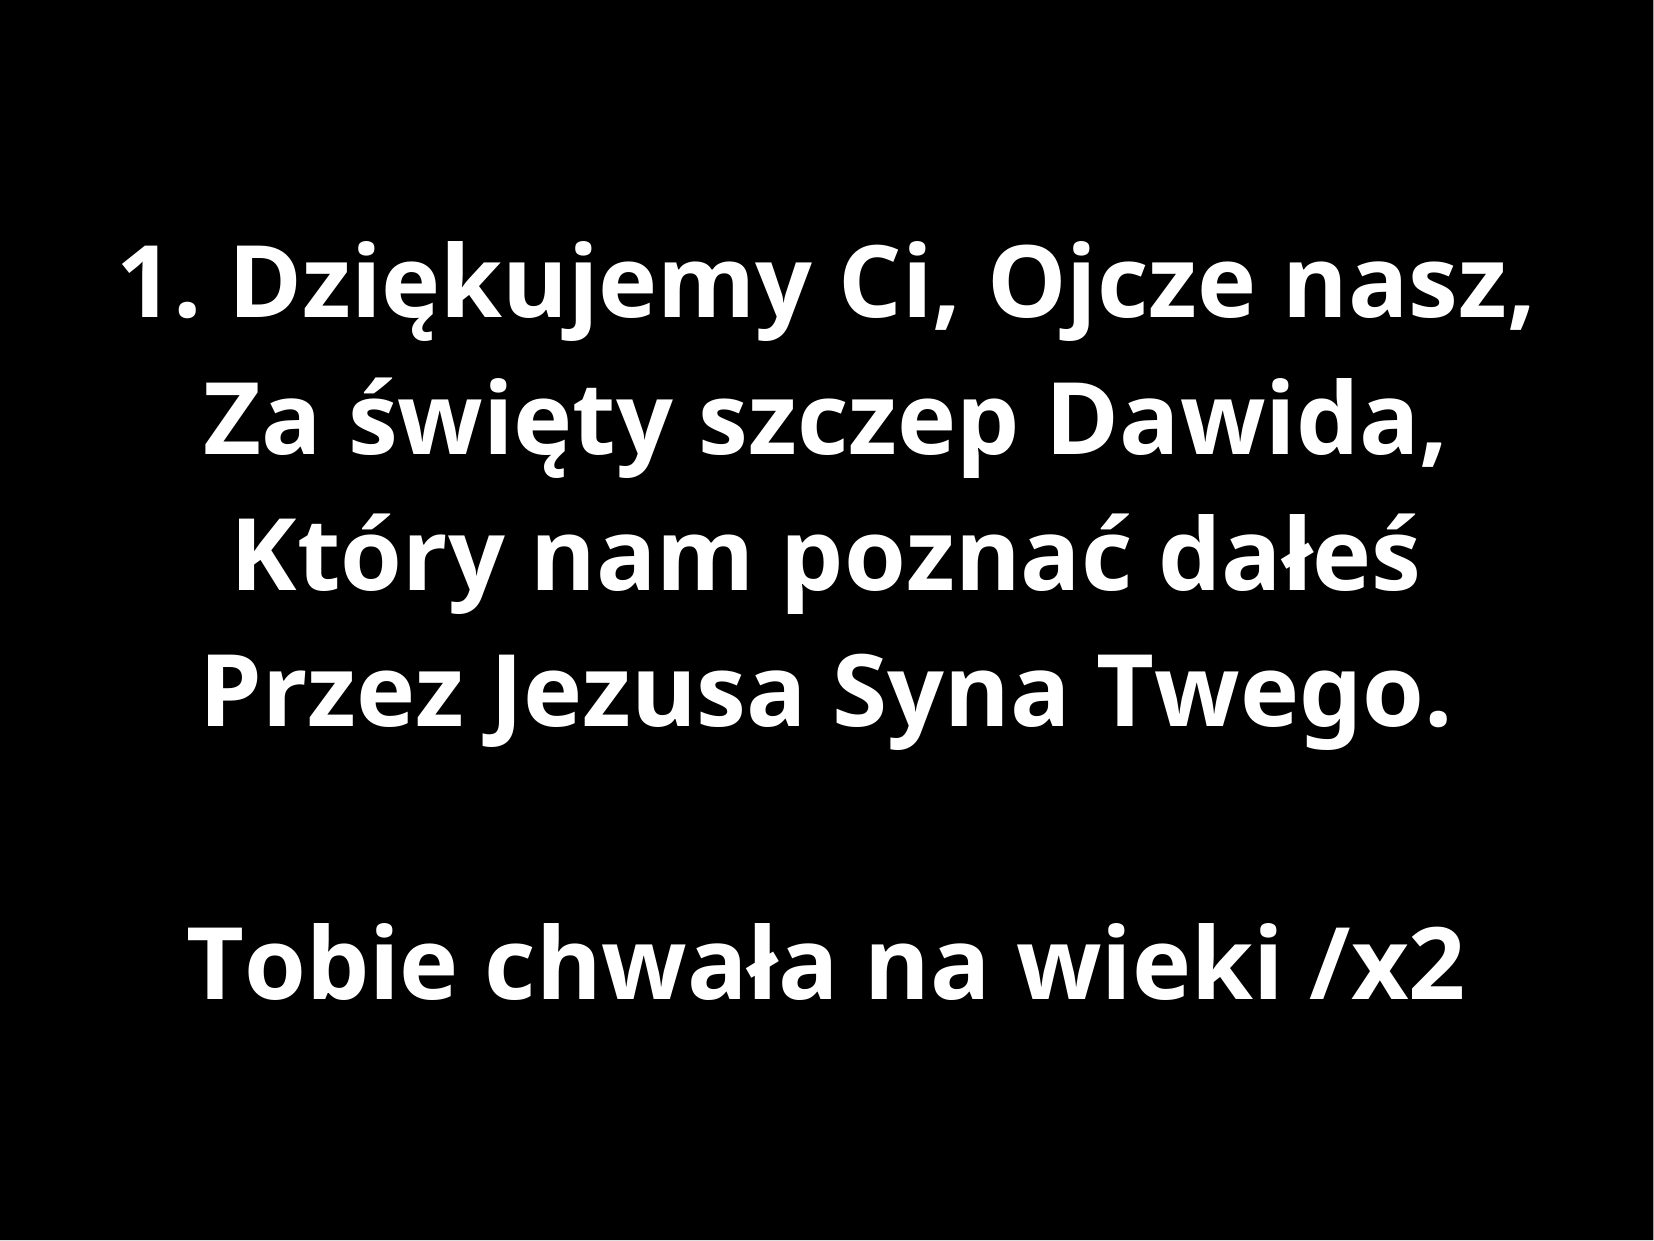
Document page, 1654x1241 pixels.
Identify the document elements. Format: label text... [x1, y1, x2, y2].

title 1. Dziękujemy Ci, Ojcze nasz, Za święty szczep Dawida, Który nam poznać dałeś Przez Jezusa Syna Twego. Tobie chwała na wieki /x2 [0, 0, 1654, 1241]
